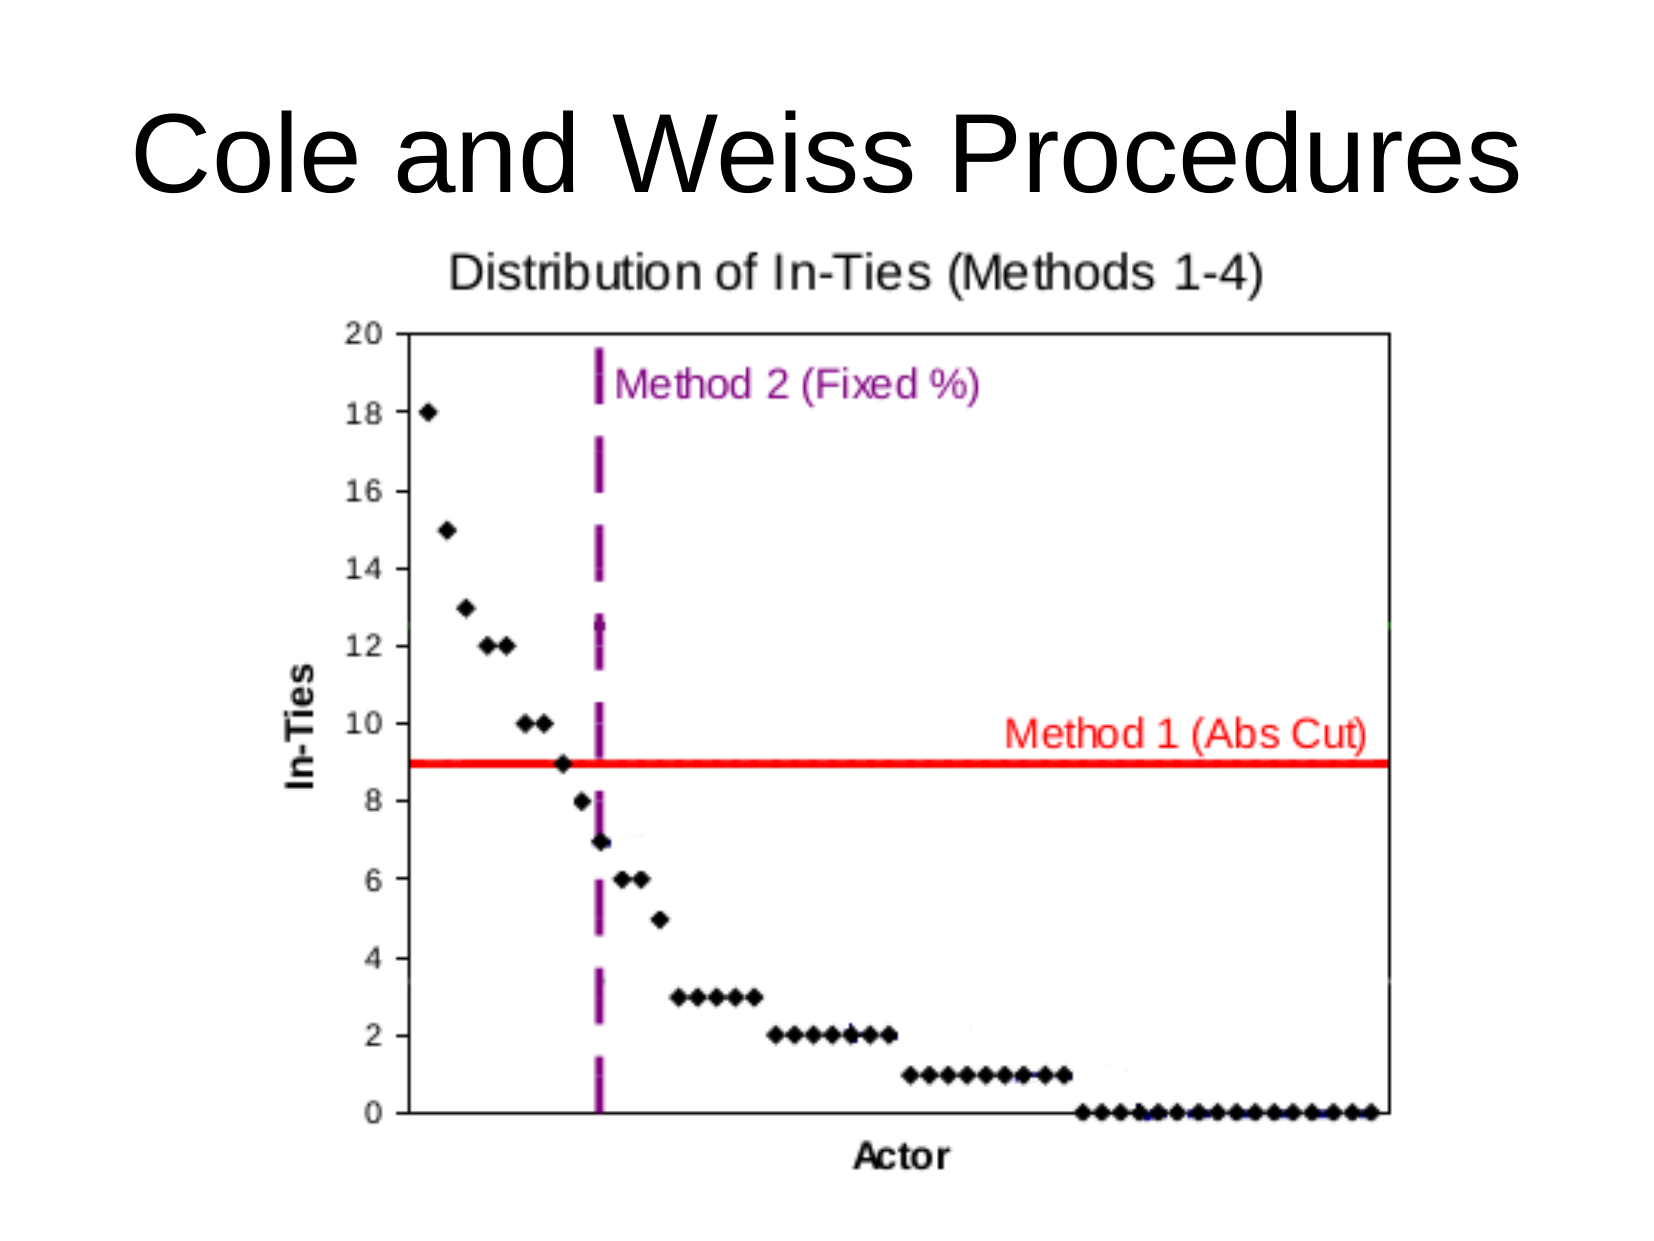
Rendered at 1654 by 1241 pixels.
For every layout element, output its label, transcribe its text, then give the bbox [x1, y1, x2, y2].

title Cole and Weiss Procedures [82, 49, 1571, 257]
picture [271, 236, 1409, 1193]
